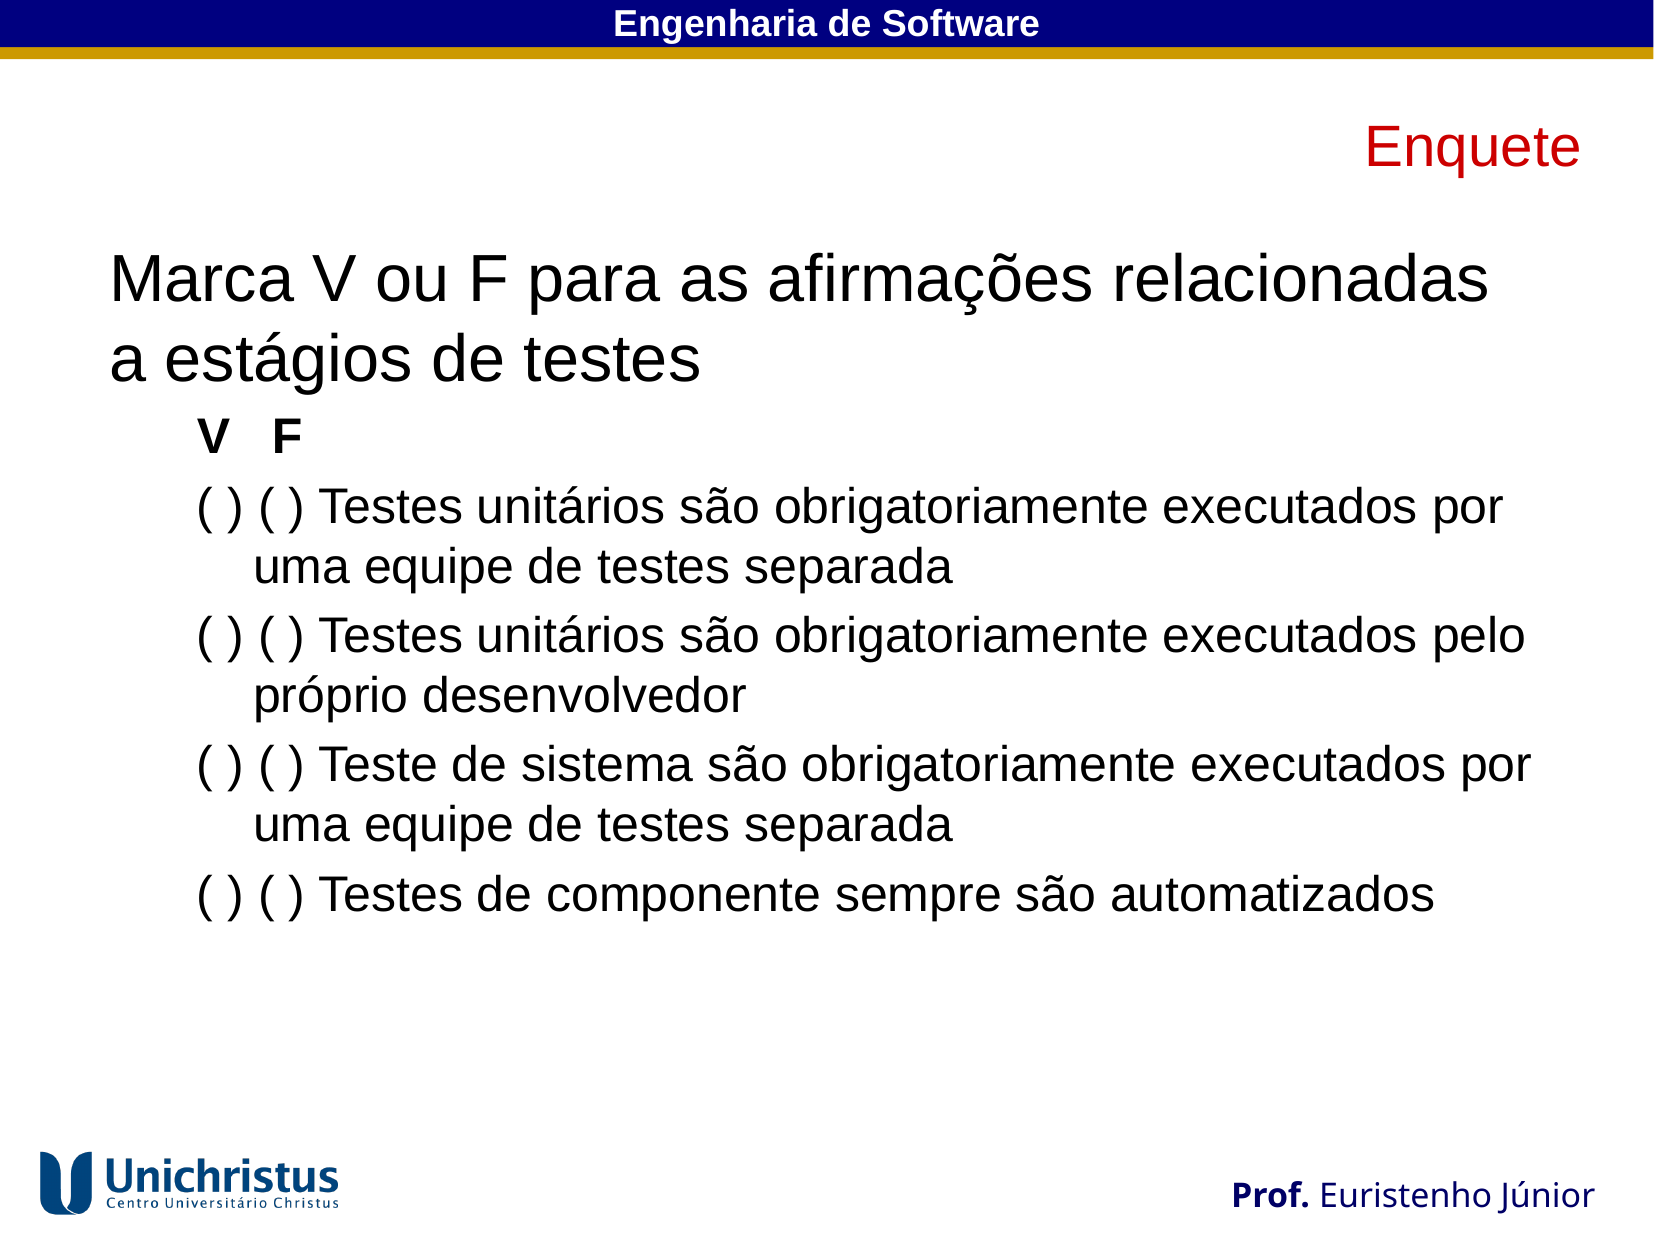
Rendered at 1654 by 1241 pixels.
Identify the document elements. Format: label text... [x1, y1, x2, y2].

text_box Prof. Euristenho Júnior [1216, 1163, 1654, 1224]
text_box Engenharia de Software [0, 0, 1654, 48]
text_box [0, 48, 1654, 60]
text_box Enquete [1349, 106, 1619, 213]
list Marca V ou F para as afirmações relacionadas a estágios de testes V F ( ) ( ) Testes unitários são obrigatoriamente executados por uma equipe de testes separada ( ) ( ) Testes unitários são obrigatoriamente executados pelo próprio desenvolvedor ( ) ( ) Teste de sistema são obrigatoriamente executados por uma equipe de testes separada ( ) ( ) Testes de componente sempre são automatizados [31, 227, 1560, 999]
picture [35, 1148, 343, 1217]
